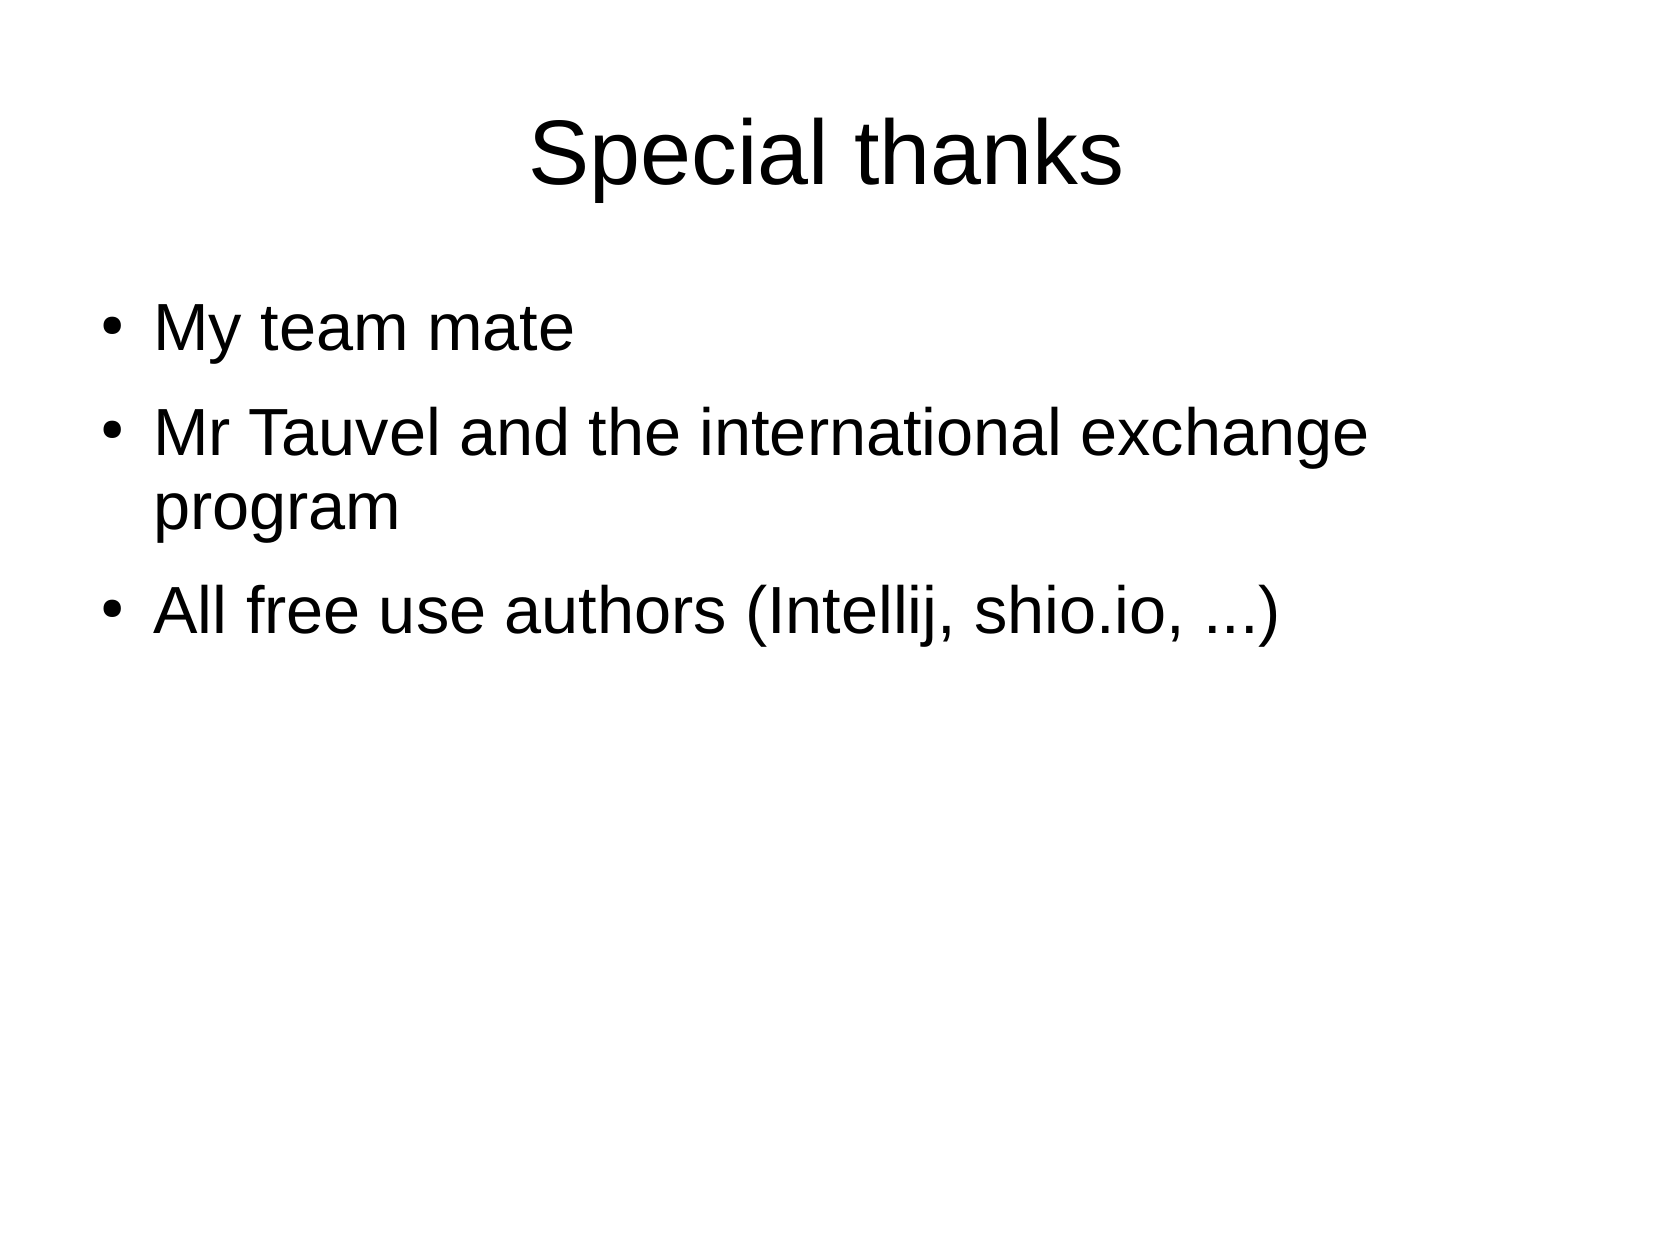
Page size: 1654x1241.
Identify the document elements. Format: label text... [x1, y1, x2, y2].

title Special thanks [82, 49, 1571, 257]
list My team mate Mr Tauvel and the international exchange program All free use authors (Intellij, shio.io, ...) [82, 290, 1571, 1109]
